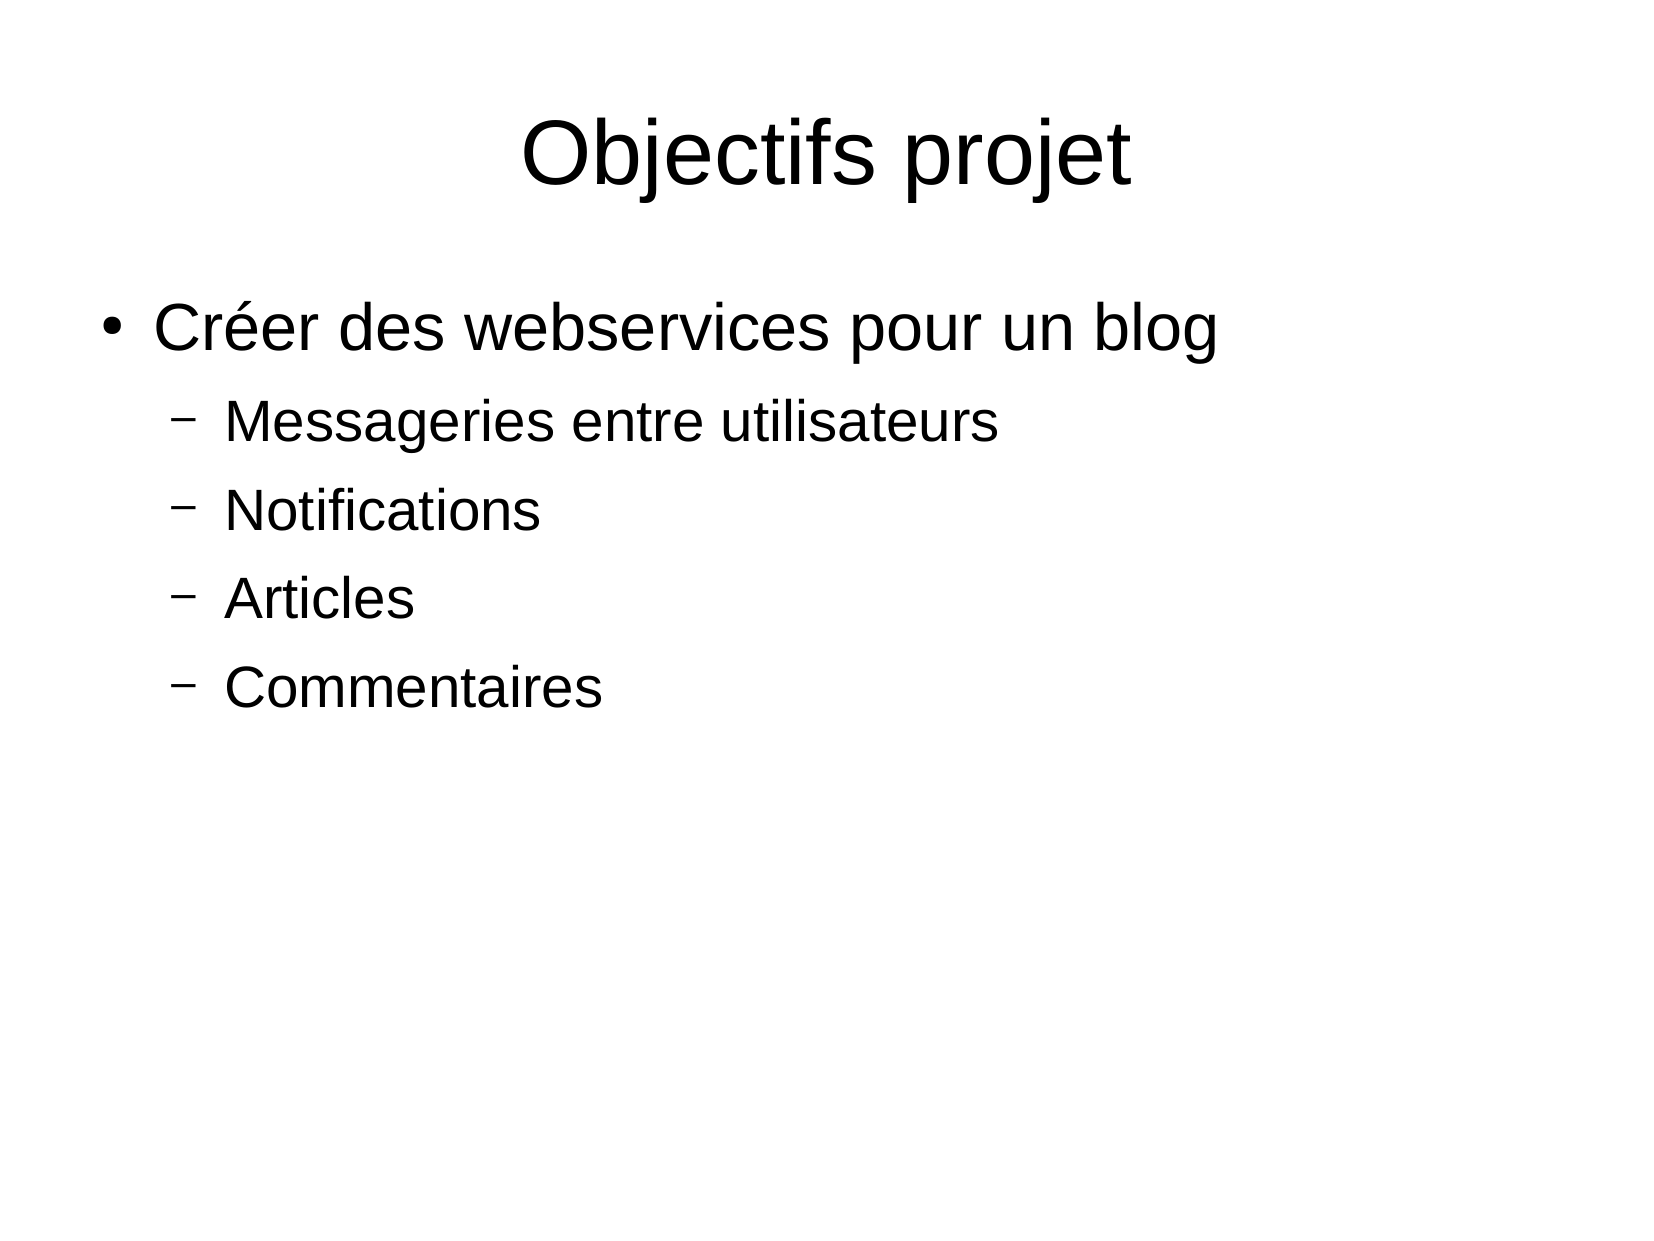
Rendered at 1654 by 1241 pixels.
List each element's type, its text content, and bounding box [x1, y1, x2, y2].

title Objectifs projet [82, 49, 1571, 257]
list Créer des webservices pour un blog Messageries entre utilisateurs Notifications Articles Commentaires [82, 290, 1571, 1010]
